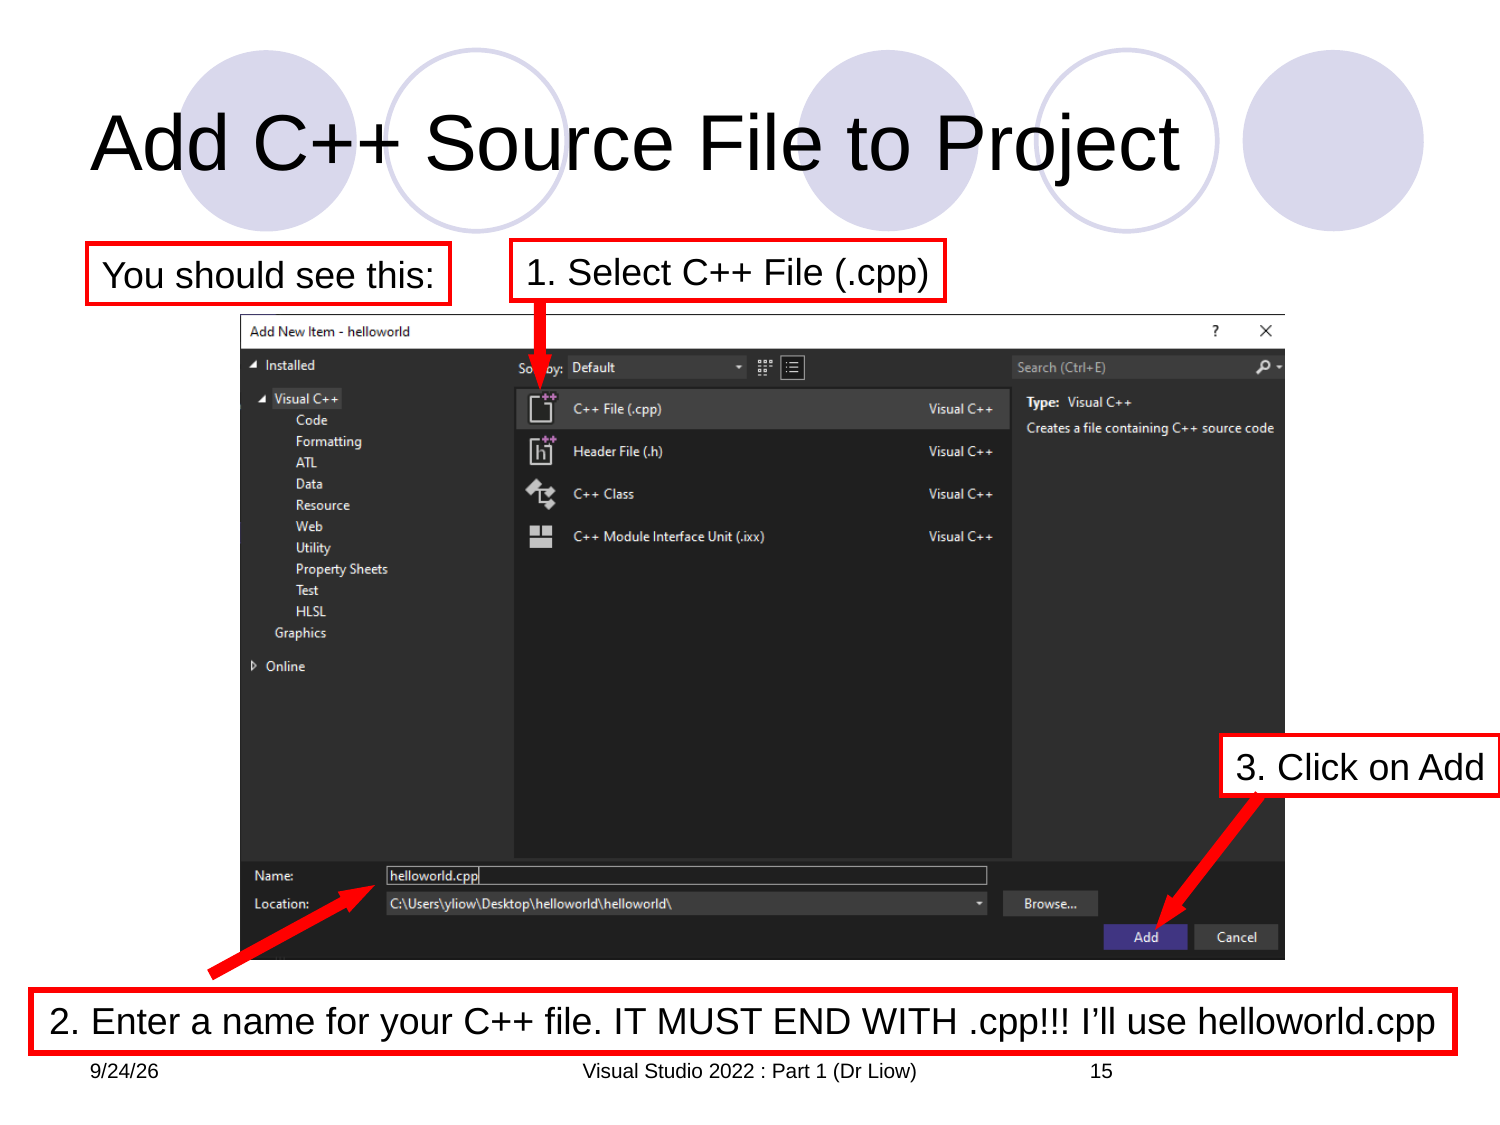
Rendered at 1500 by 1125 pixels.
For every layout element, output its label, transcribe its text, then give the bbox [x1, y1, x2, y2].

text_box 1. Select C++ File (.cpp) [511, 239, 946, 301]
text_box 2. Enter a name for your C++ file. IT MUST END WITH .cpp!!! I’ll use helloworld.cpp [31, 990, 1456, 1053]
text_box Visual Studio 2022 : Part 1 (Dr Liow) [512, 1056, 988, 1101]
text_box 3. Click on Add [1220, 734, 1500, 796]
text_box 1/11/22 [74, 1056, 426, 1101]
picture [240, 314, 1285, 961]
title Add C++ Source File to Project [75, 45, 1426, 233]
text_box You should see this: [86, 243, 451, 304]
text_box <number> [1074, 1056, 1426, 1101]
